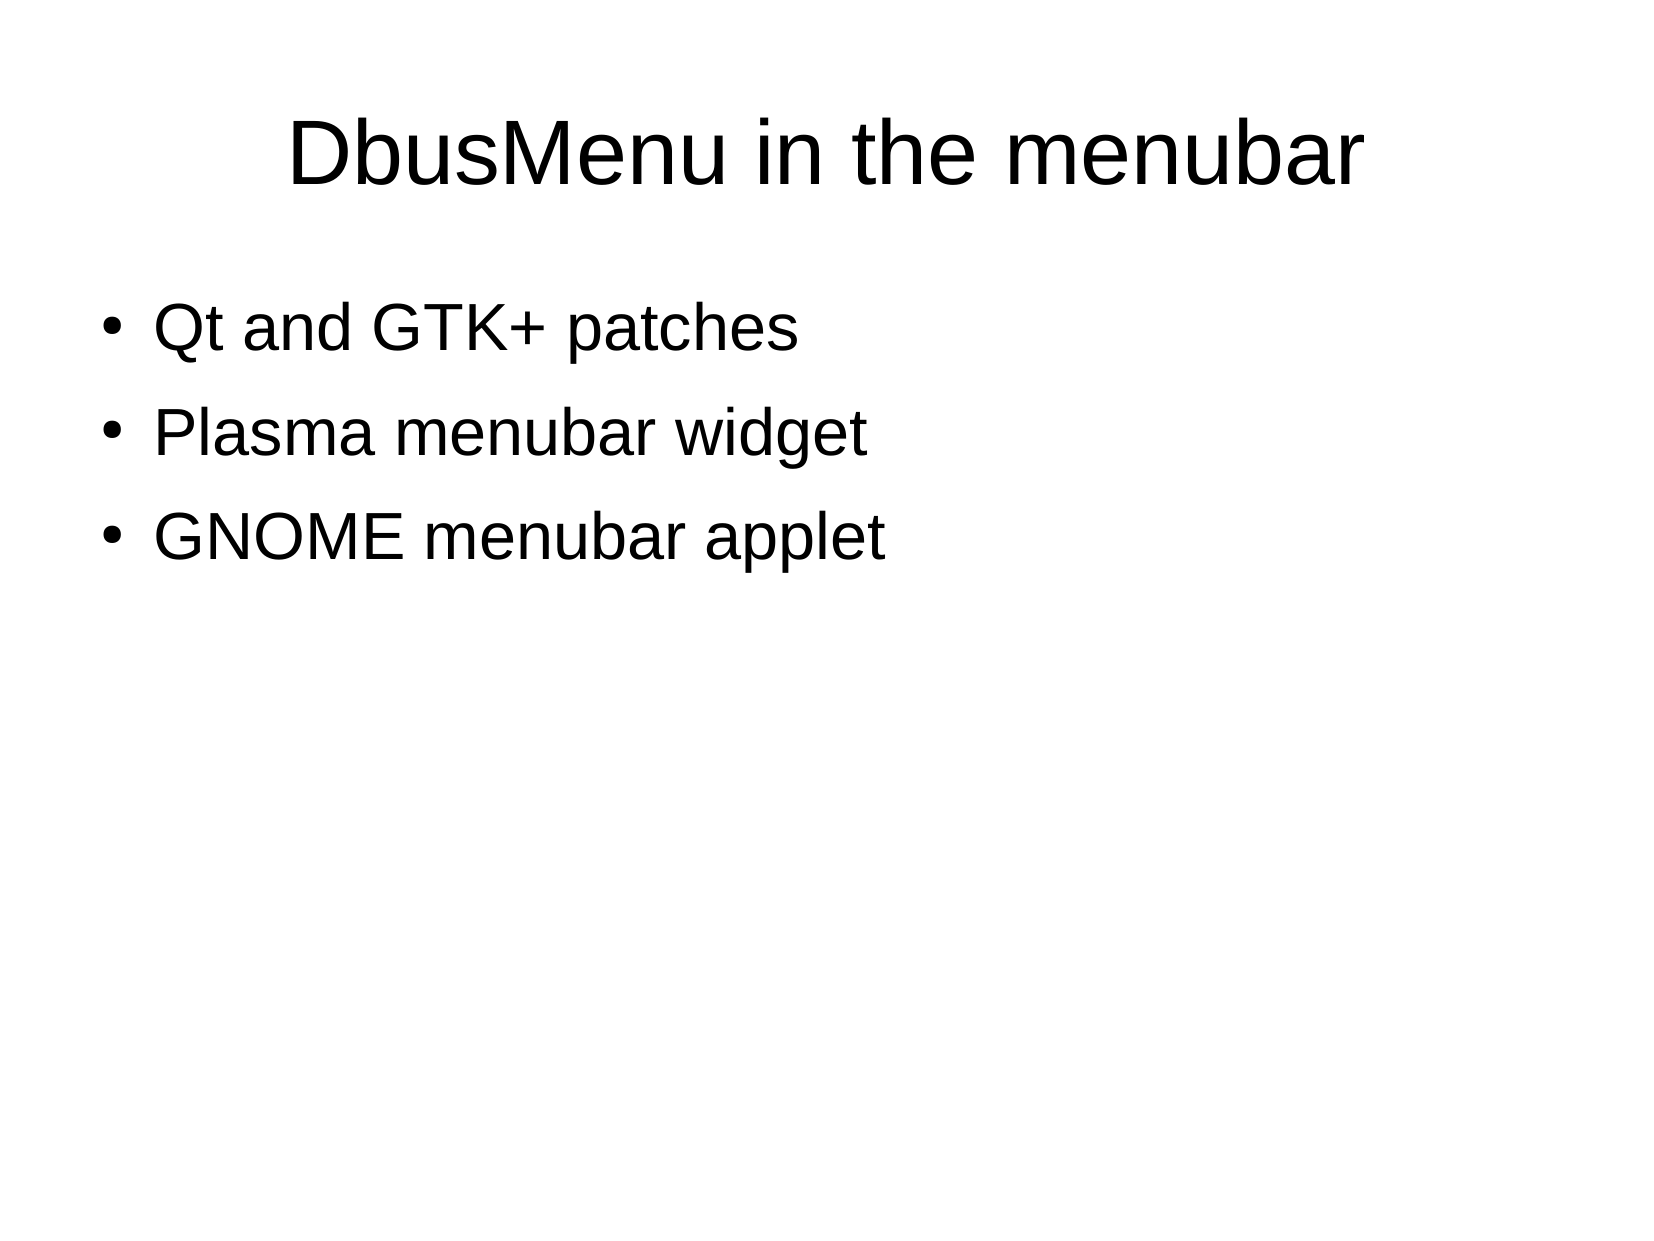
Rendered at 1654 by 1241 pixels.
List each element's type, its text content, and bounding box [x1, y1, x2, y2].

list Qt and GTK+ patches Plasma menubar widget GNOME menubar applet [82, 290, 1571, 681]
title DbusMenu in the menubar [82, 56, 1571, 250]
